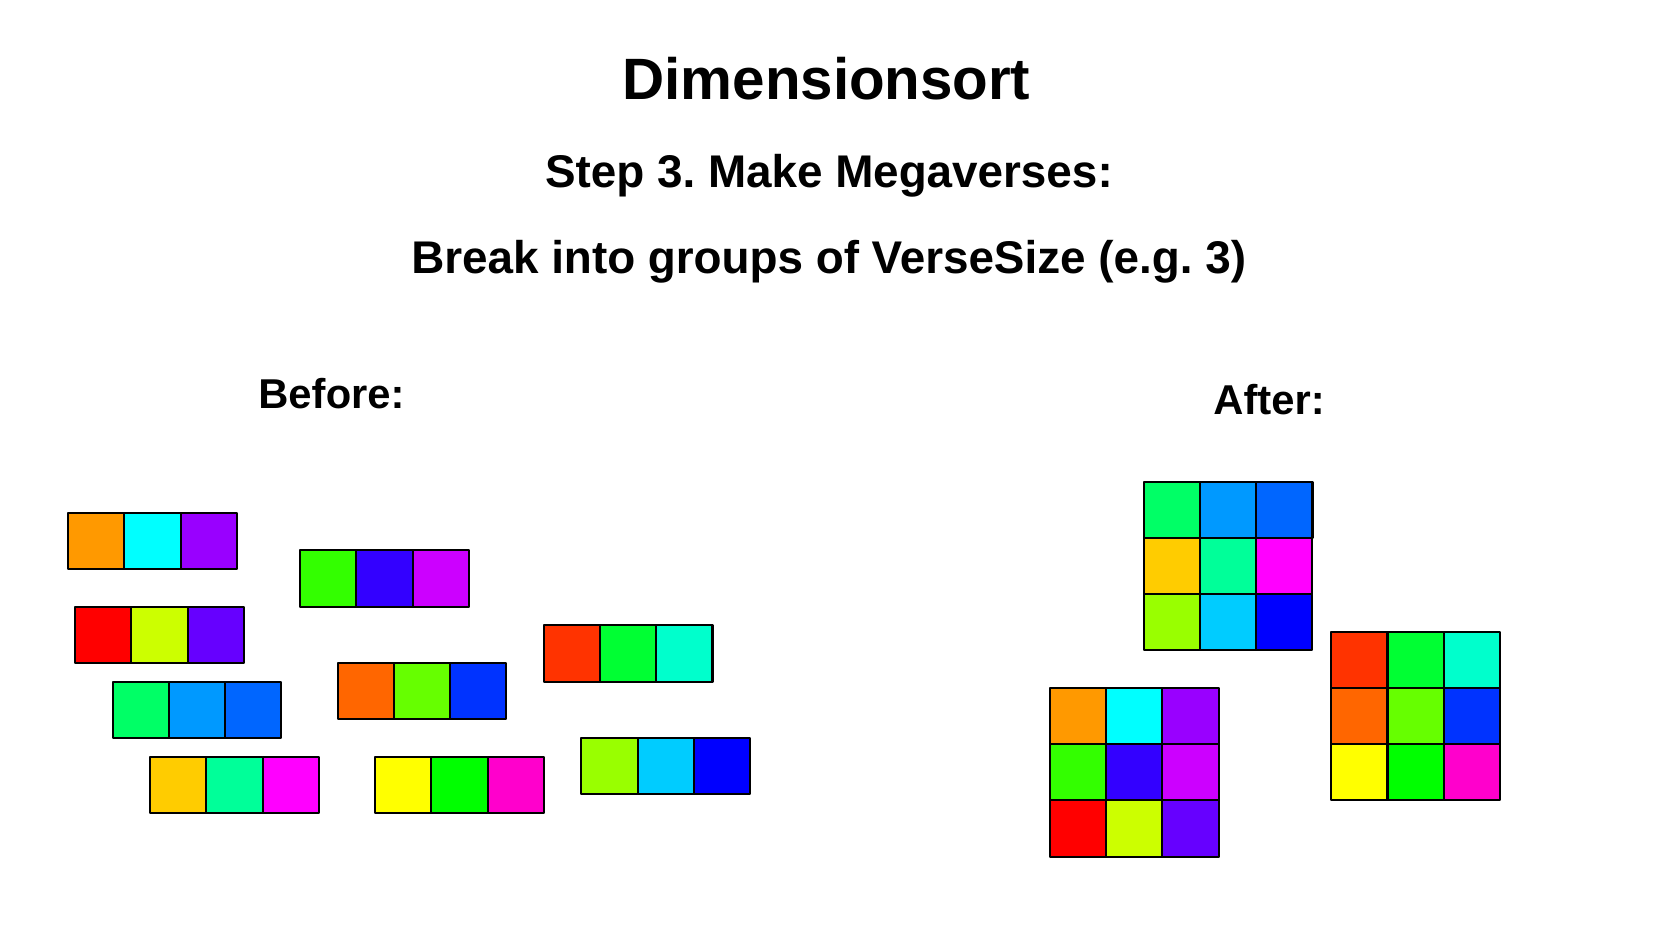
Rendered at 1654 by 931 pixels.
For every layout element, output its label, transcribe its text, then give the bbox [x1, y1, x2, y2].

text_box [300, 550, 469, 607]
text_box Break into groups of VerseSize (e.g. 3) [396, 225, 1613, 292]
text_box [75, 606, 244, 663]
title Dimensionsort [82, 2, 1571, 158]
subtitle Before: [187, 337, 476, 451]
text_box [150, 756, 319, 813]
text_box [112, 681, 282, 738]
text_box [1143, 481, 1313, 651]
text_box [337, 662, 507, 720]
text_box [543, 625, 656, 682]
text_box Step 3. Make Megaverses: [530, 138, 1426, 225]
text_box [581, 737, 751, 795]
text_box [68, 512, 237, 570]
text_box [1331, 631, 1501, 801]
text_box [375, 756, 544, 813]
text_box After: [1125, 343, 1414, 456]
text_box [1050, 687, 1219, 857]
